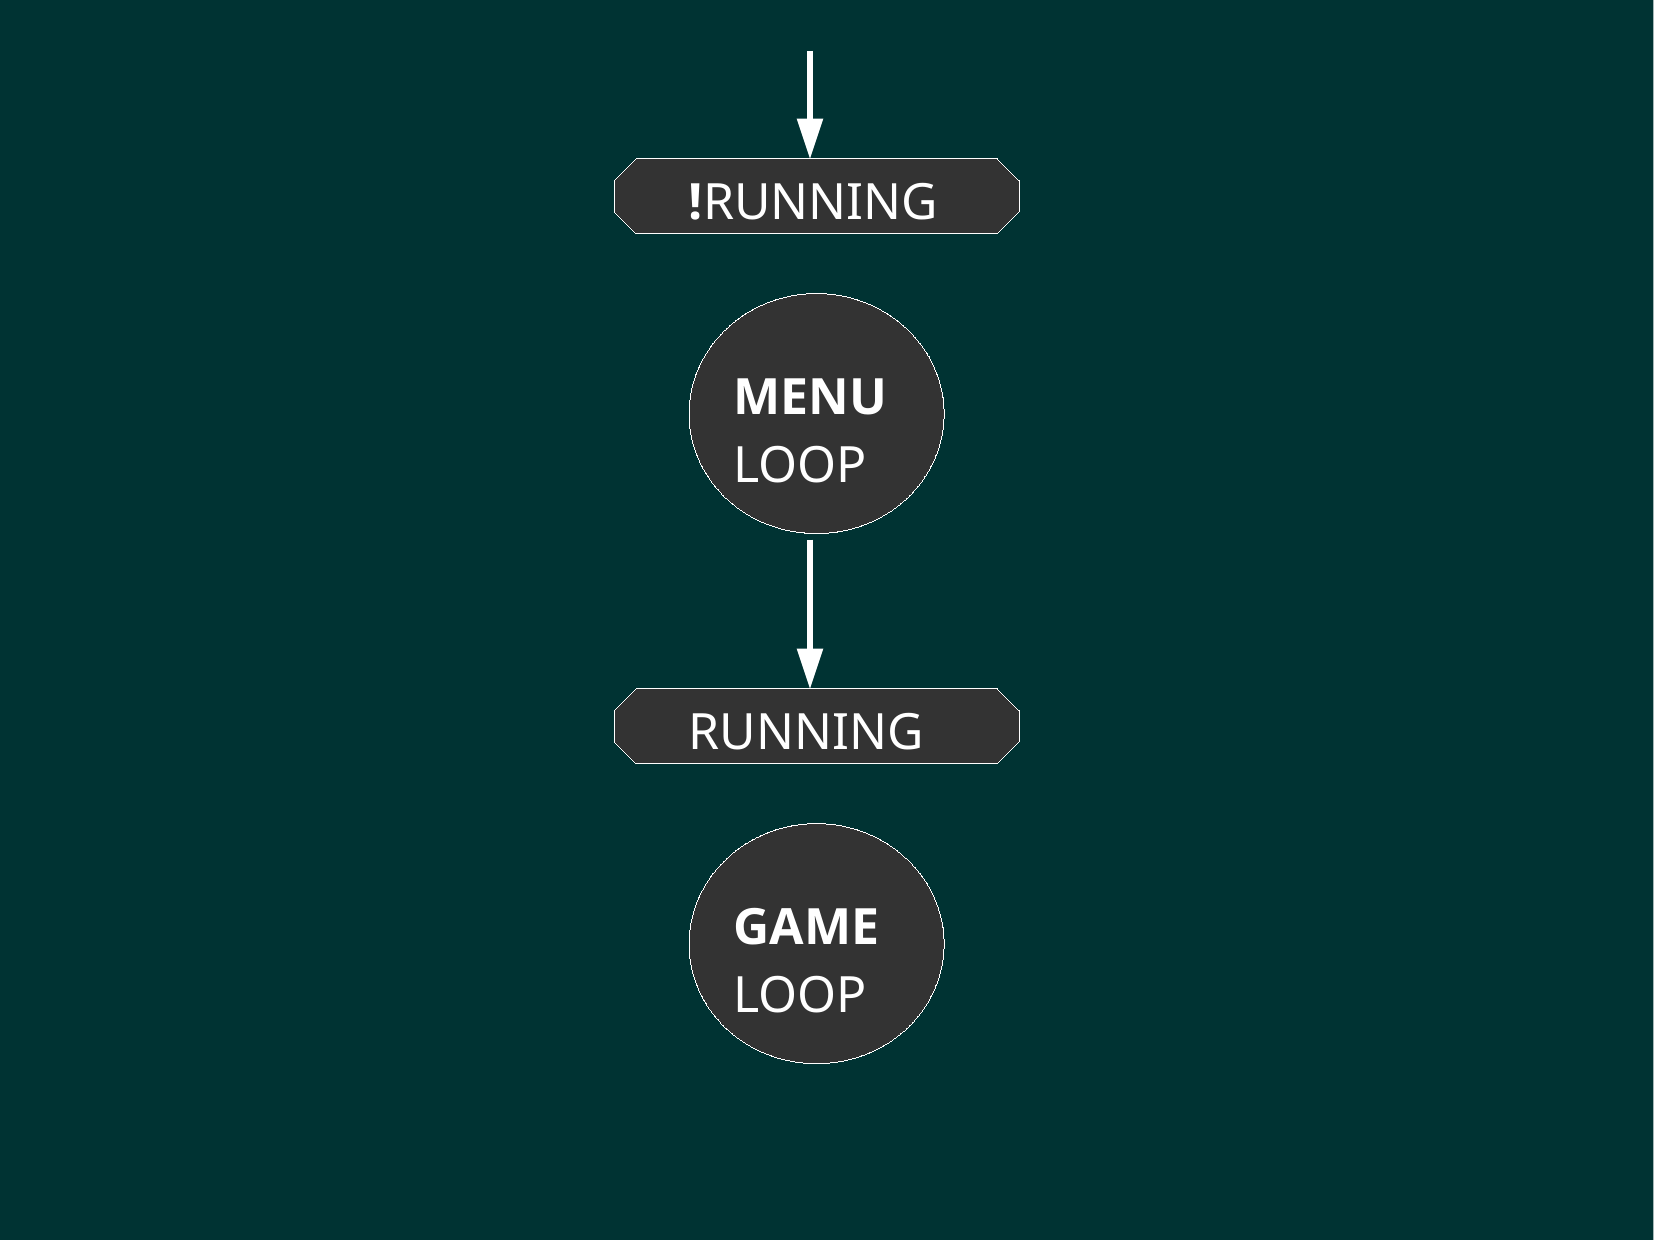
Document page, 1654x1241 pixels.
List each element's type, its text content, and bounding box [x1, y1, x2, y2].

text_box RUNNING [674, 688, 1095, 764]
text_box [614, 688, 674, 764]
text_box !RUNNING [674, 158, 1095, 234]
text_box GAME LOOP [719, 883, 915, 1011]
text_box MENU LOOP [719, 353, 915, 481]
text_box [689, 293, 945, 534]
text_box [614, 158, 674, 234]
text_box [689, 823, 945, 1064]
